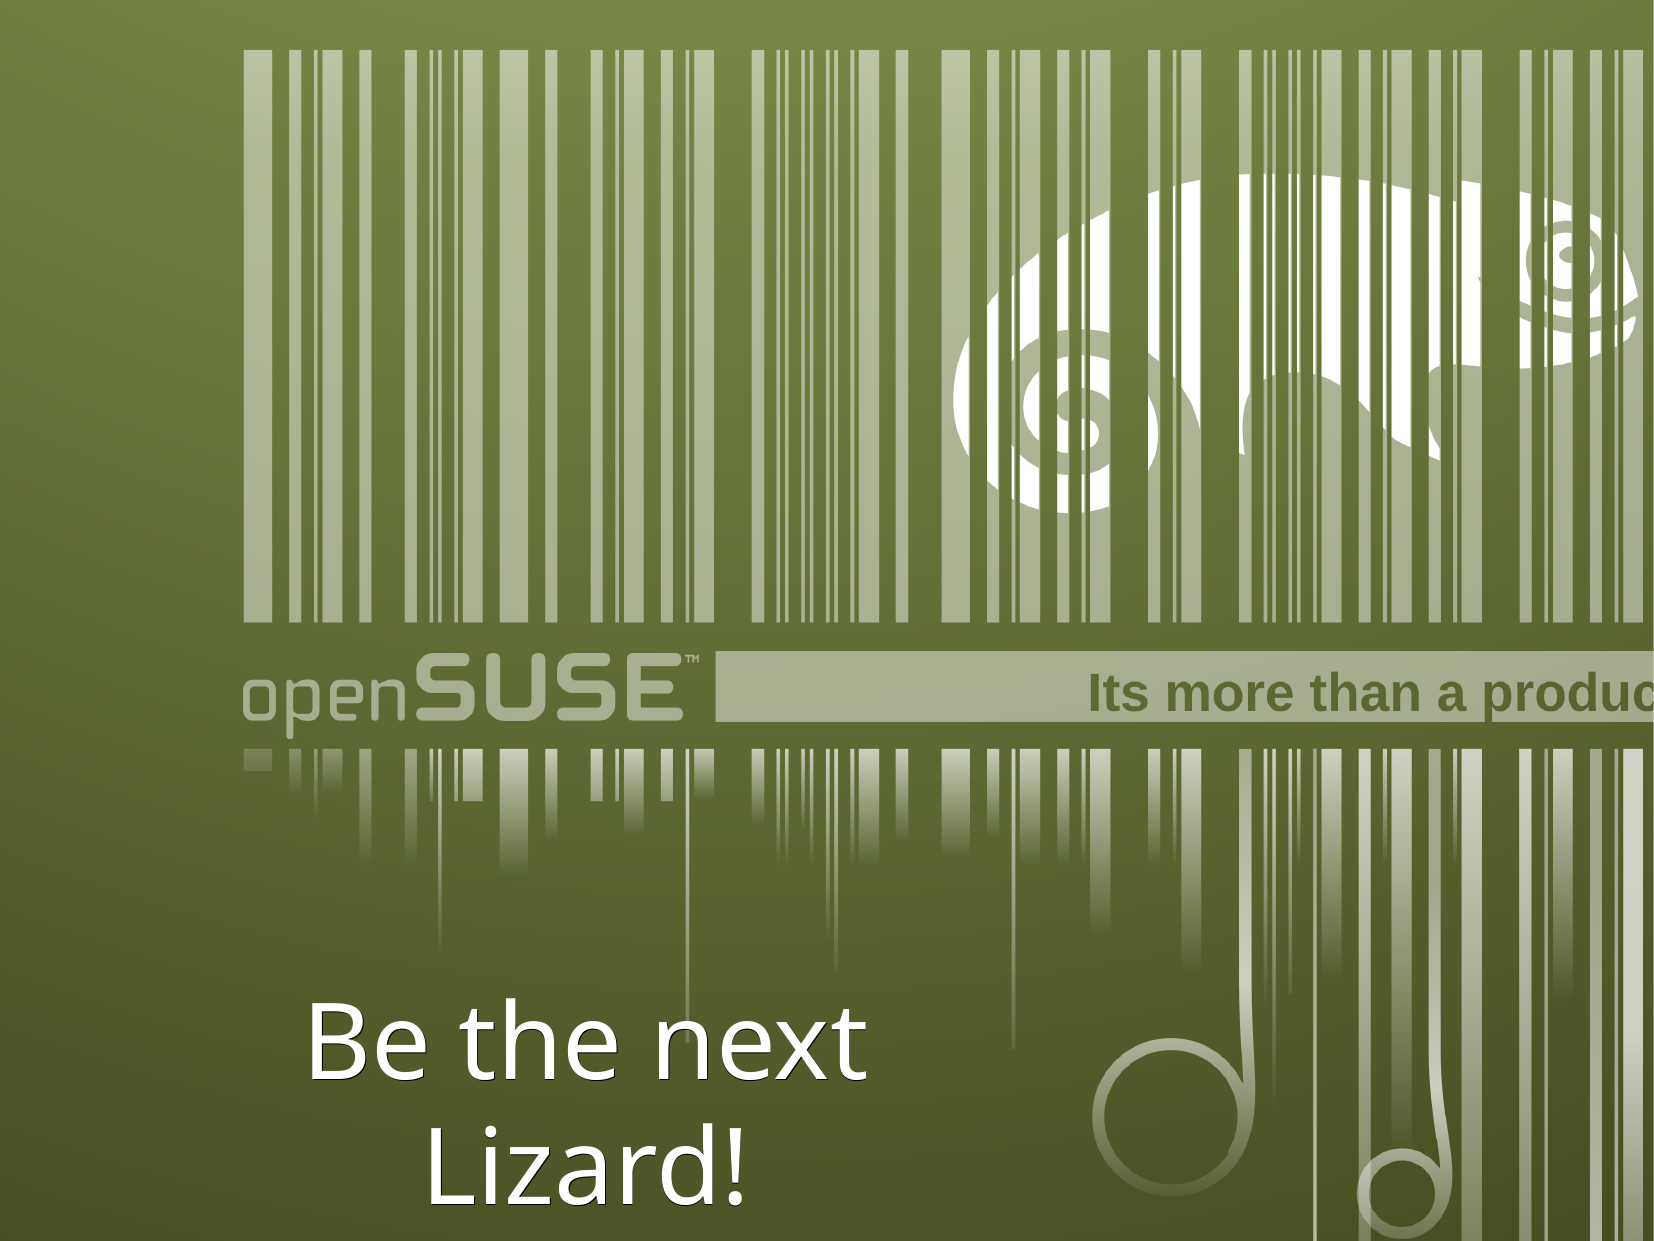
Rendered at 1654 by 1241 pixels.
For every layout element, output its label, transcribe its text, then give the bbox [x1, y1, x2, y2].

title Be the next Lizard! [137, 953, 1034, 1241]
picture [0, 0, 1654, 1241]
